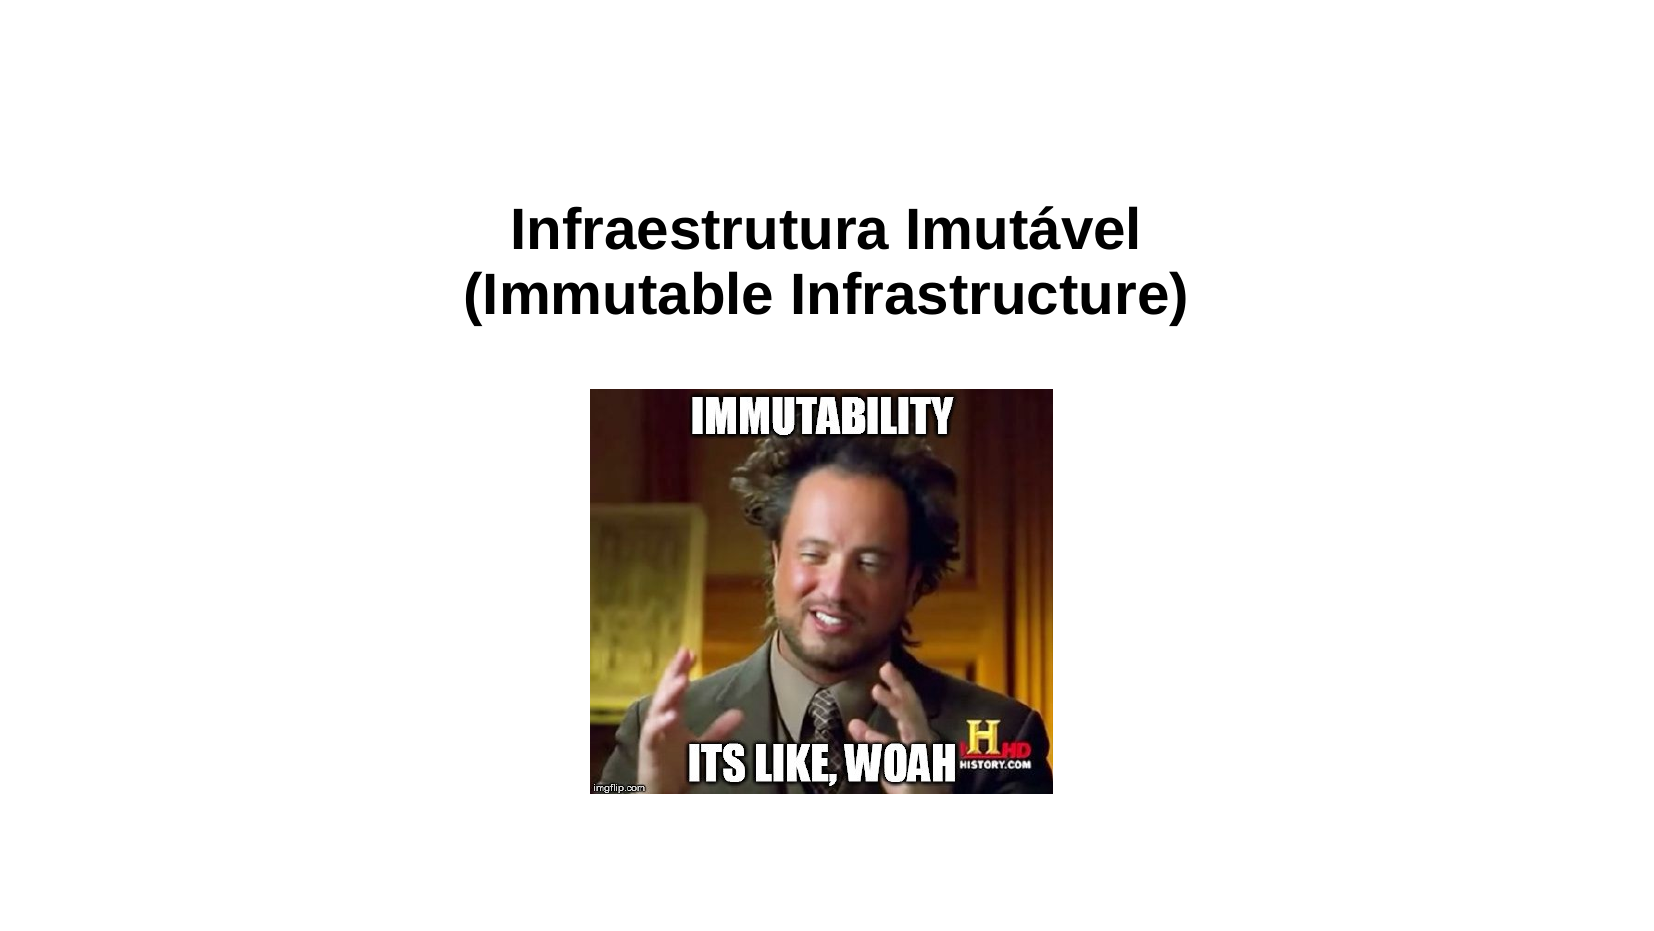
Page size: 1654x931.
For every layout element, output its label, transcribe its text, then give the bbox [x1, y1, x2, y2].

text_box Infraestrutura Imutável (Immutable Infrastructure) [448, 188, 1205, 334]
picture [590, 389, 1053, 794]
